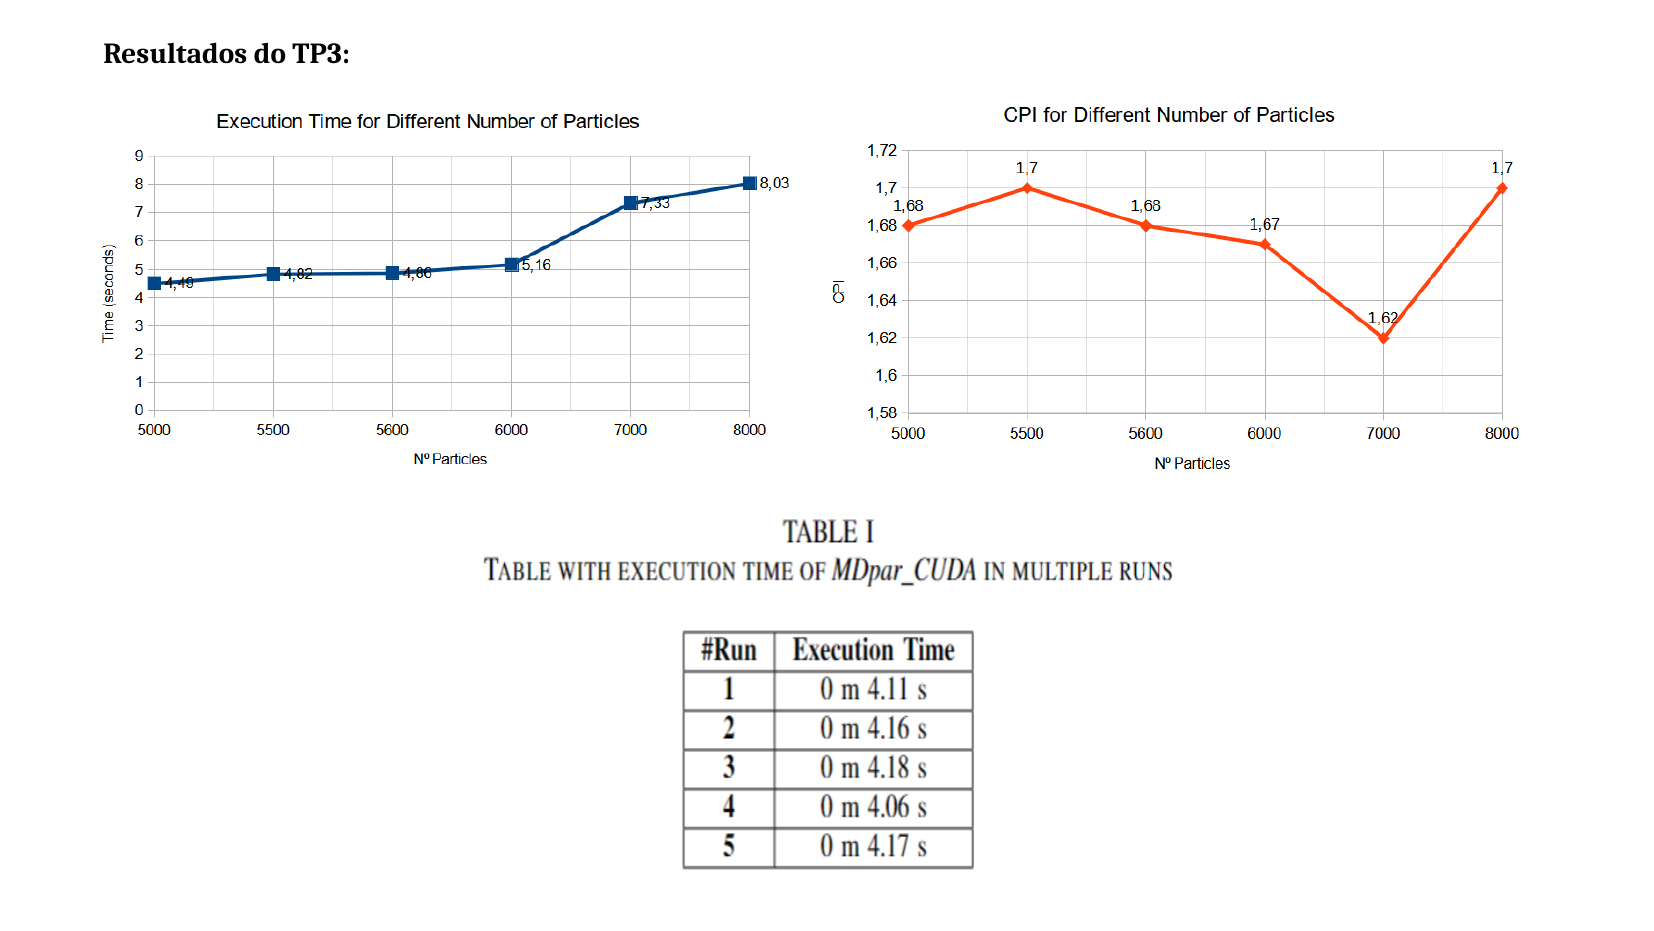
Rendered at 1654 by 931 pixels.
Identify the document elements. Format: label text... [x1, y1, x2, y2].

picture [93, 97, 798, 473]
text_box Resultados do TP3: [88, 29, 377, 79]
picture [826, 97, 1531, 473]
picture [475, 510, 1179, 886]
